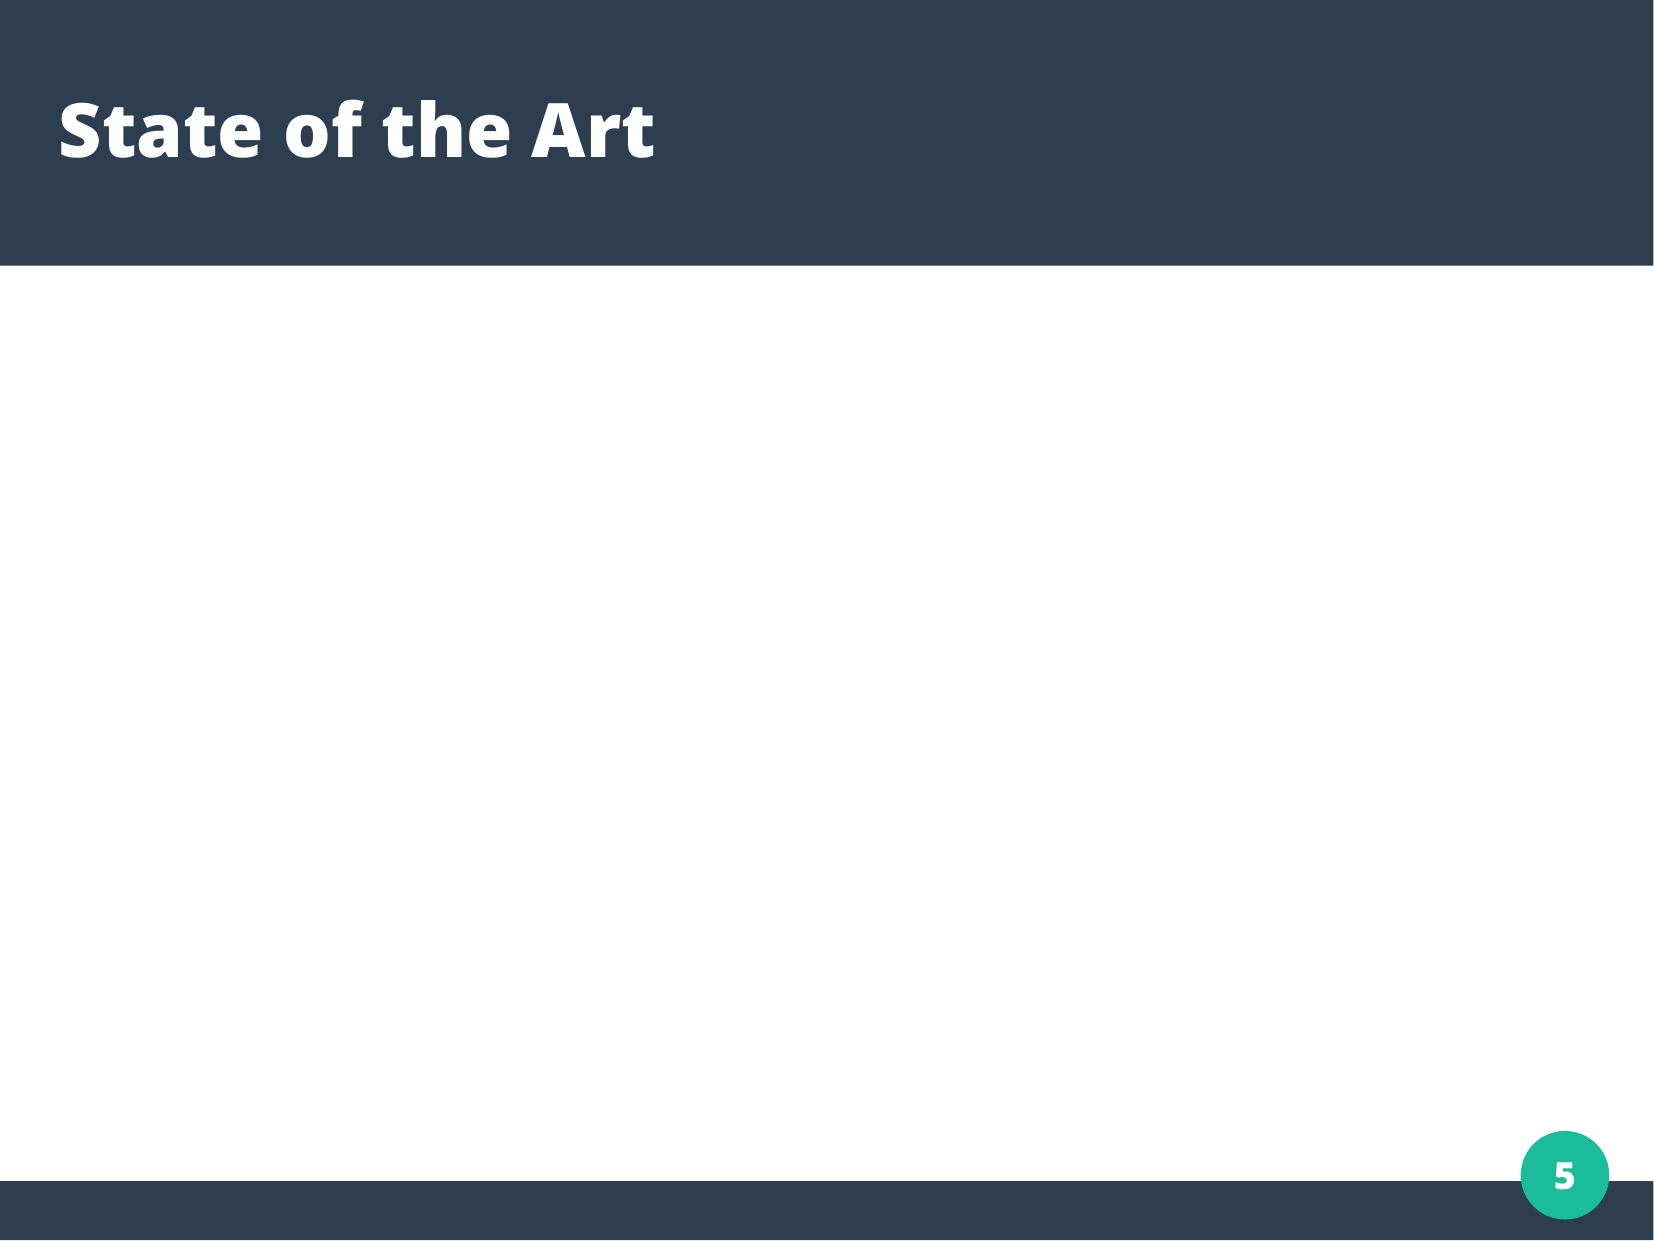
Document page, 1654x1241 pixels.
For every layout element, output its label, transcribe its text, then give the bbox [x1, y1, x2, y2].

title State of the Art [59, 49, 1595, 207]
